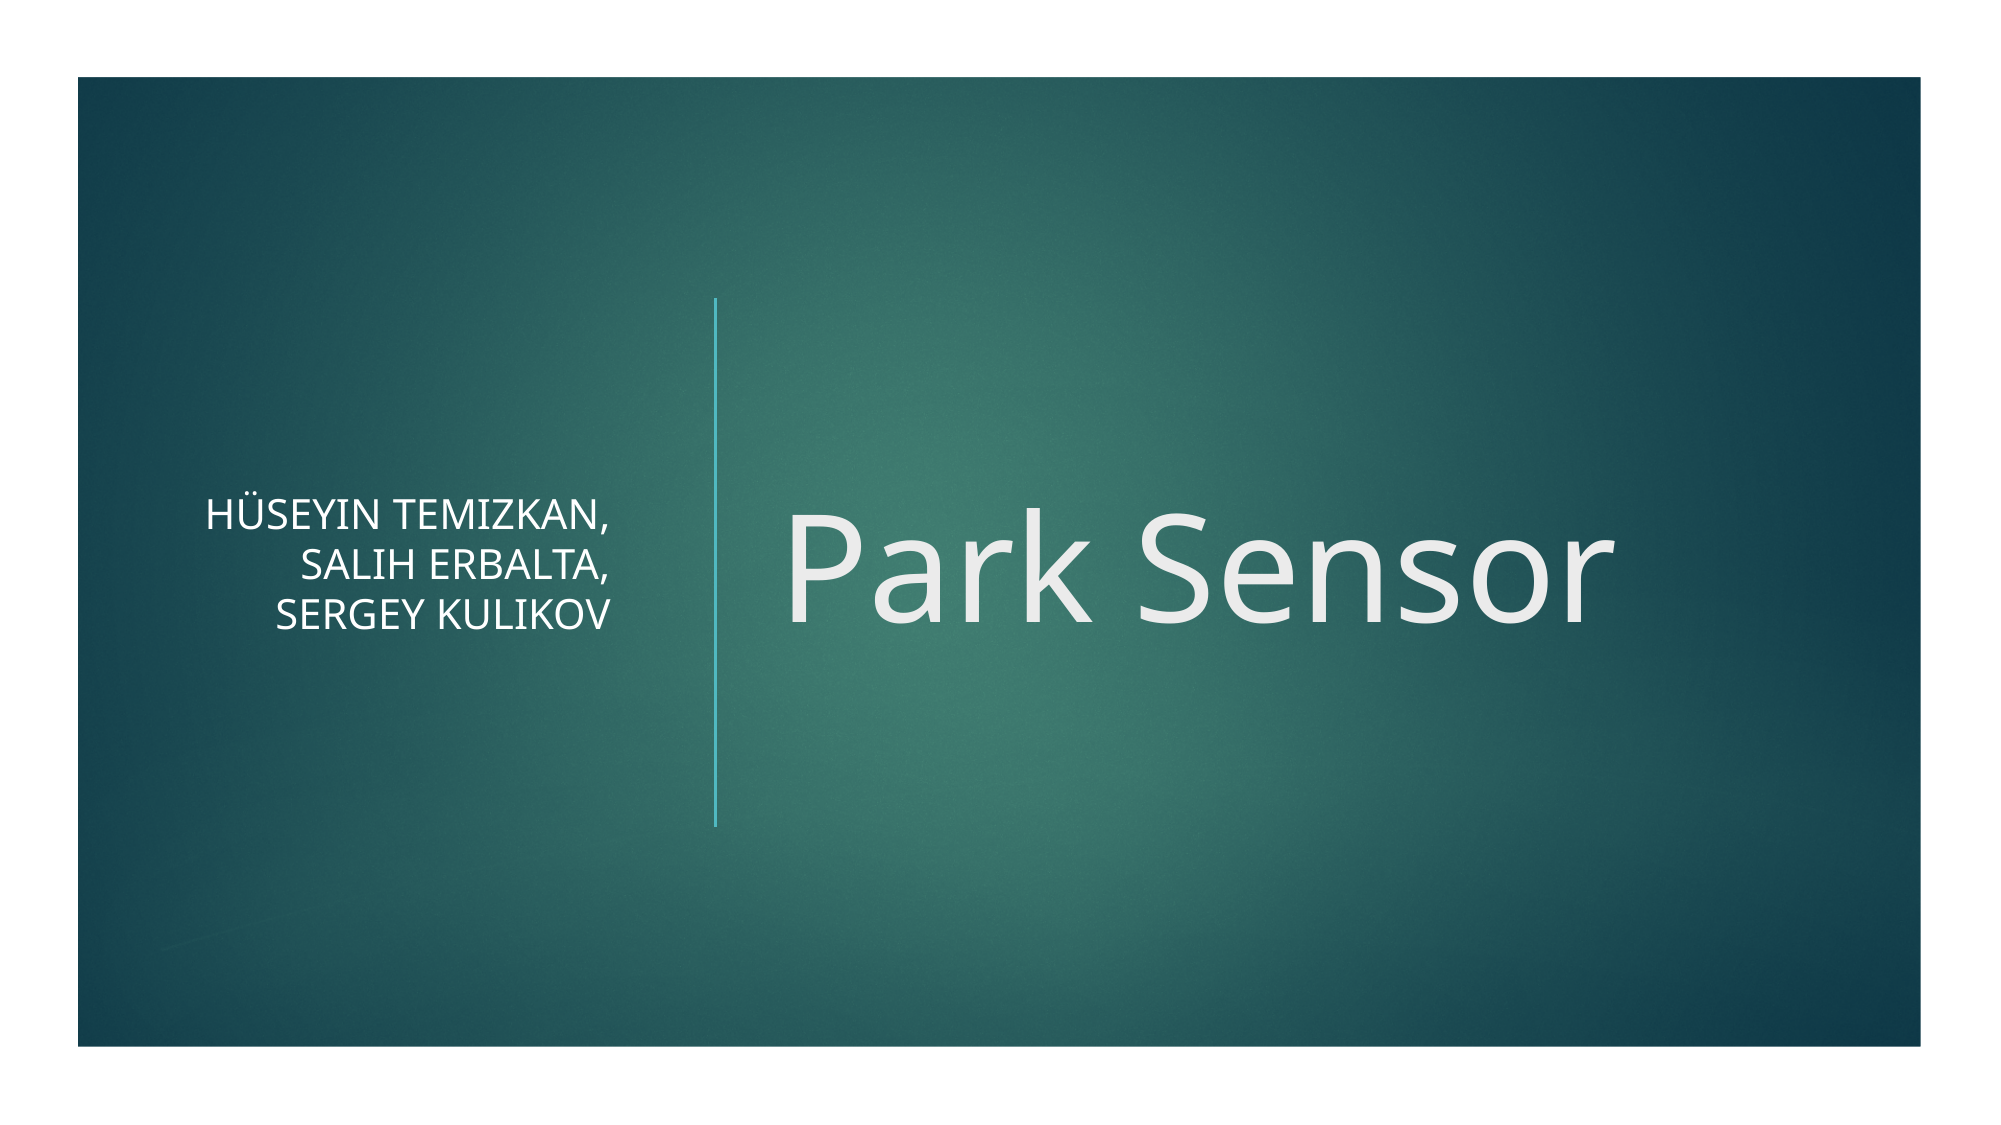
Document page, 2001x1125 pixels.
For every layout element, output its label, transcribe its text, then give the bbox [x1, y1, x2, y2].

text_box [0, 0, 2000, 1125]
subtitle Hüseyin Temizkan, Salih Erbalta, Sergey KUlikov [189, 218, 668, 907]
title Park Sensor [763, 218, 1787, 907]
